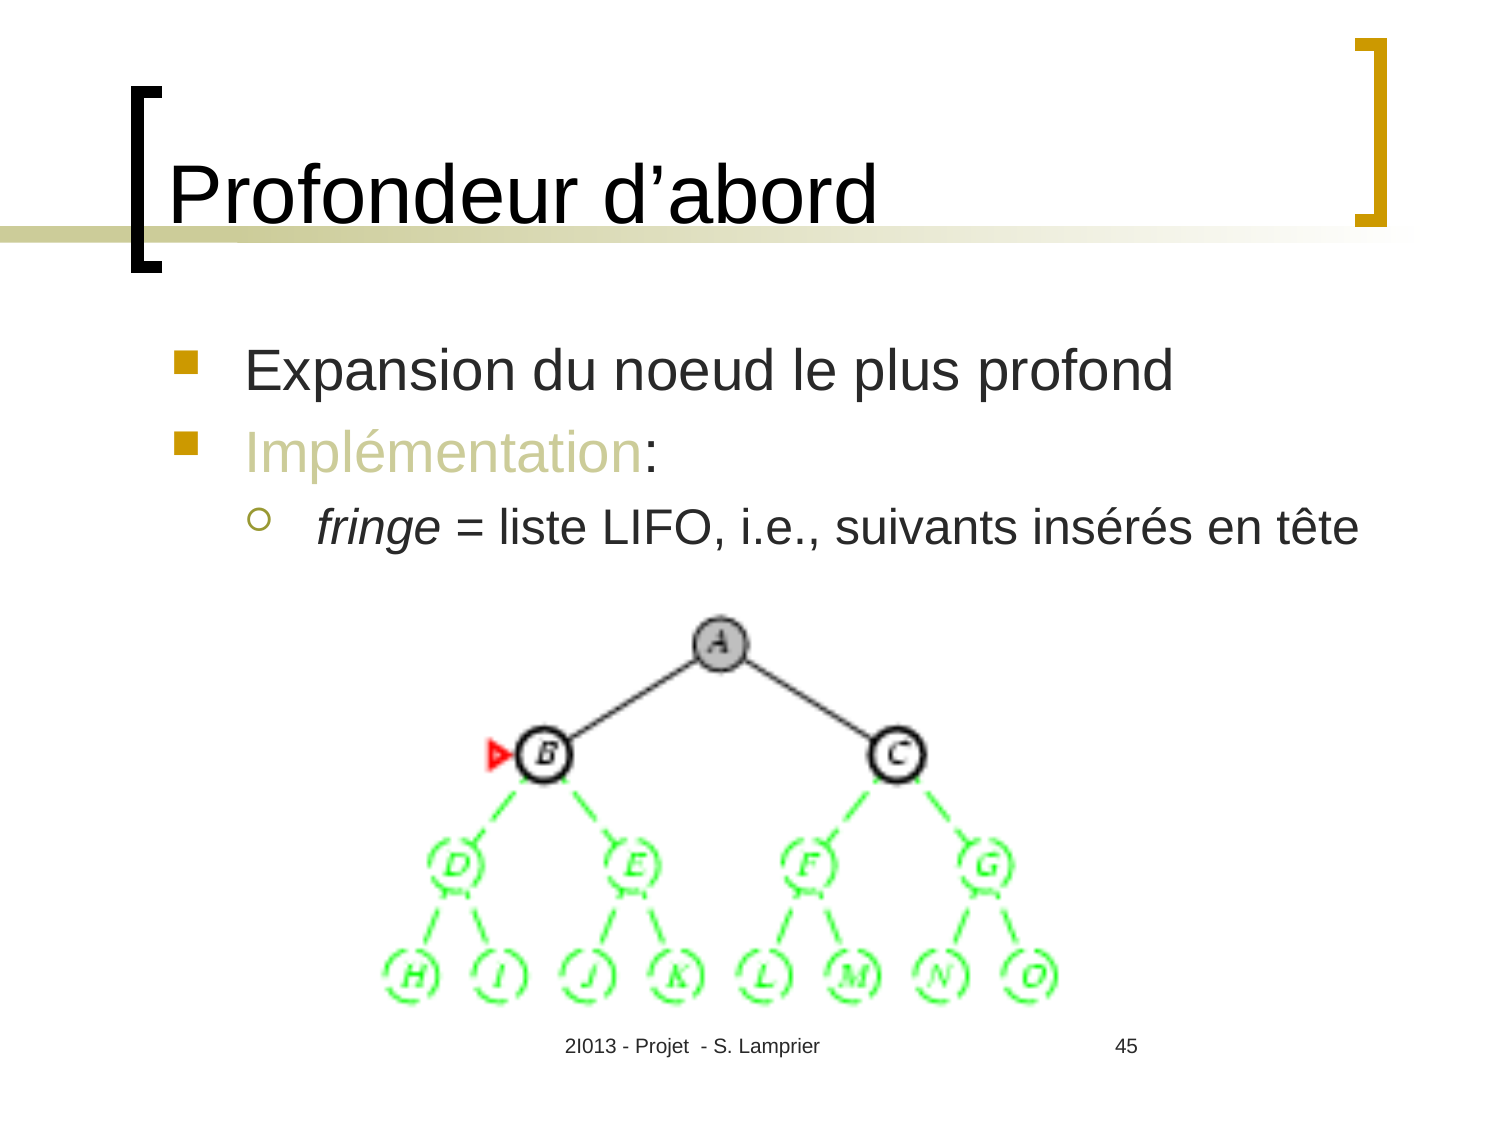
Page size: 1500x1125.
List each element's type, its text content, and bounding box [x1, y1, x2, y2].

footer 2I013 - Projet - S. Lamprier [549, 1025, 1025, 1100]
picture [375, 612, 1063, 1012]
slide_number <numéro> [1100, 1025, 1413, 1100]
title Profondeur d’abord [152, 15, 1328, 248]
list Expansion du noeud le plus profond Implémentation: fringe = liste LIFO, i.e., suivants insérés en tête [155, 324, 1413, 1000]
